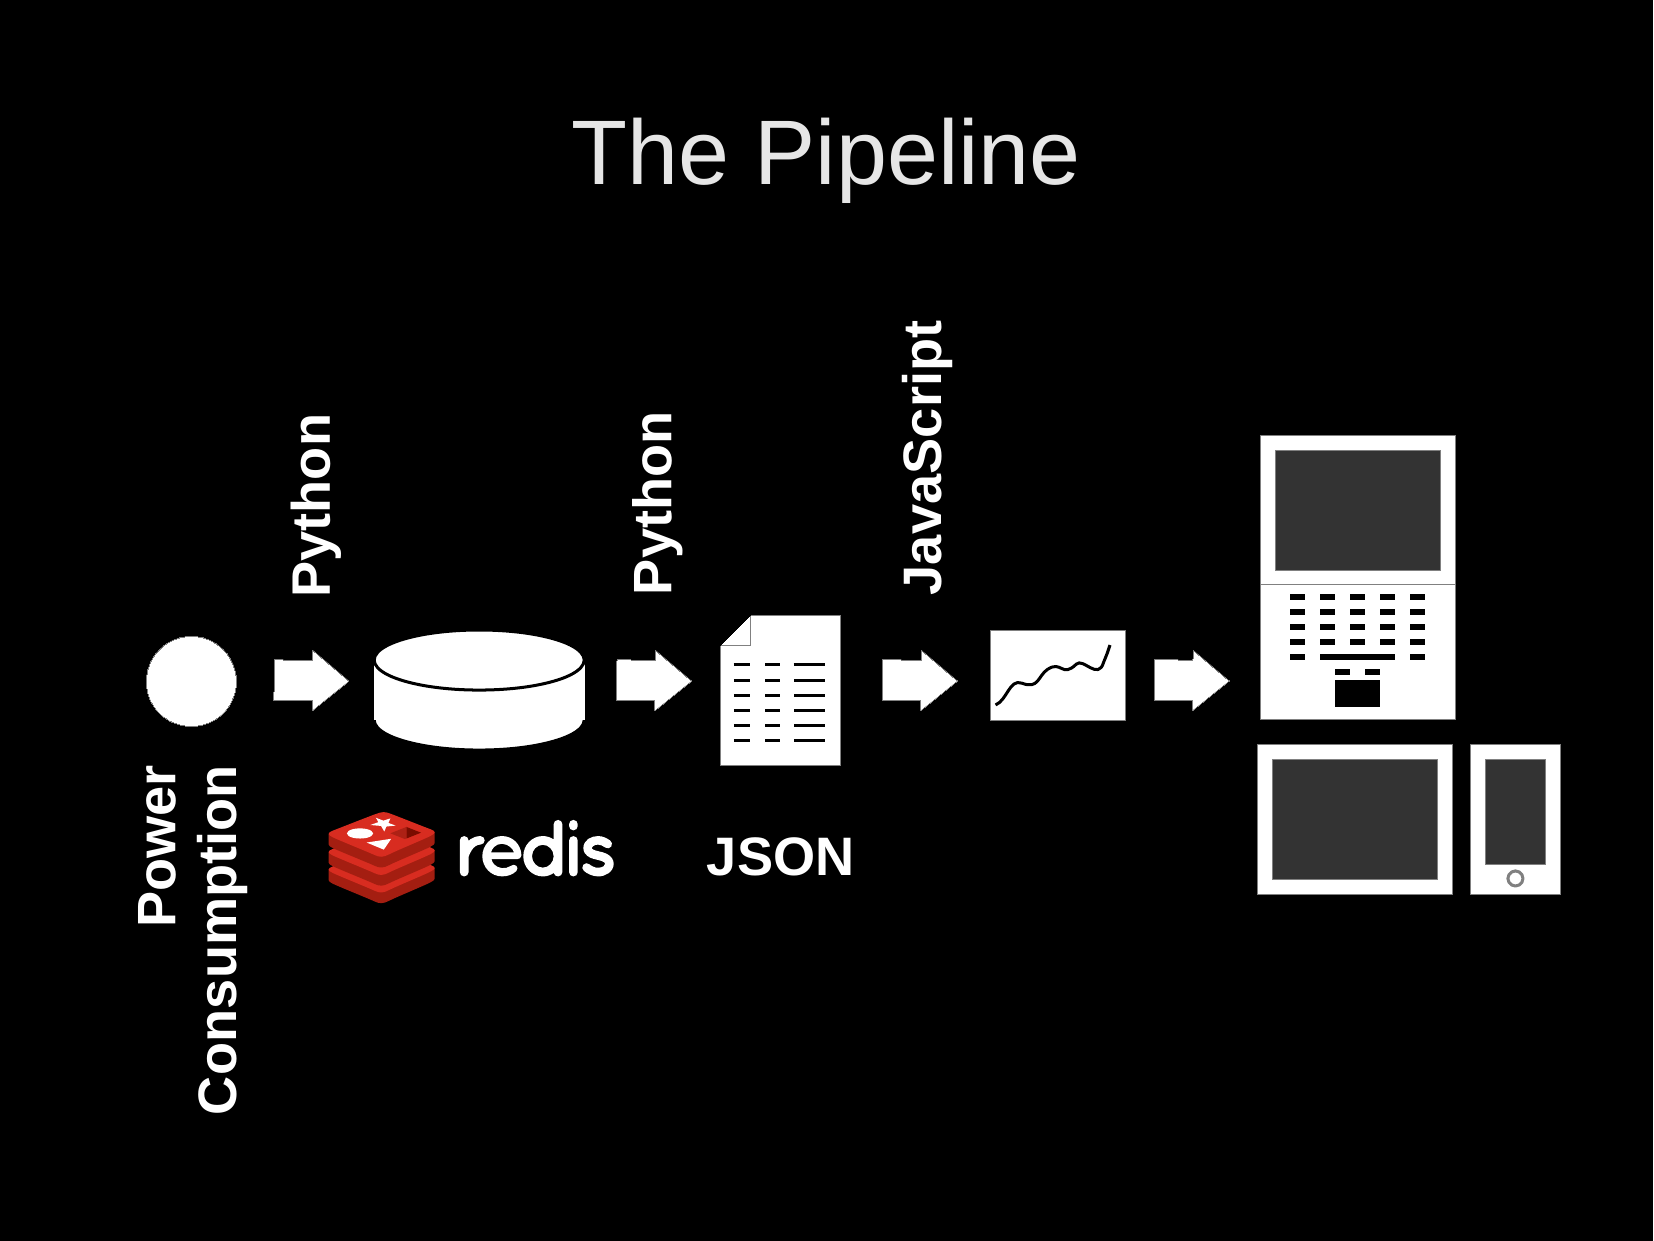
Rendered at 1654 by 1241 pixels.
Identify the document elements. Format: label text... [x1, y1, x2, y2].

picture [328, 812, 614, 904]
text_box [1154, 650, 1230, 711]
text_box [990, 630, 1126, 721]
text_box Python [273, 398, 349, 613]
text_box Python [614, 396, 691, 610]
text_box [374, 630, 585, 751]
text_box [690, 590, 841, 766]
text_box [273, 650, 349, 711]
text_box [882, 650, 958, 711]
text_box [616, 650, 692, 711]
title The Pipeline [82, 49, 1571, 257]
text_box JSON [692, 818, 870, 1150]
text_box Power Consumption [119, 750, 256, 1130]
text_box JavaScript [884, 305, 961, 611]
text_box [1257, 744, 1453, 895]
text_box [1260, 435, 1456, 720]
text_box [1470, 744, 1561, 895]
text_box [146, 636, 237, 727]
